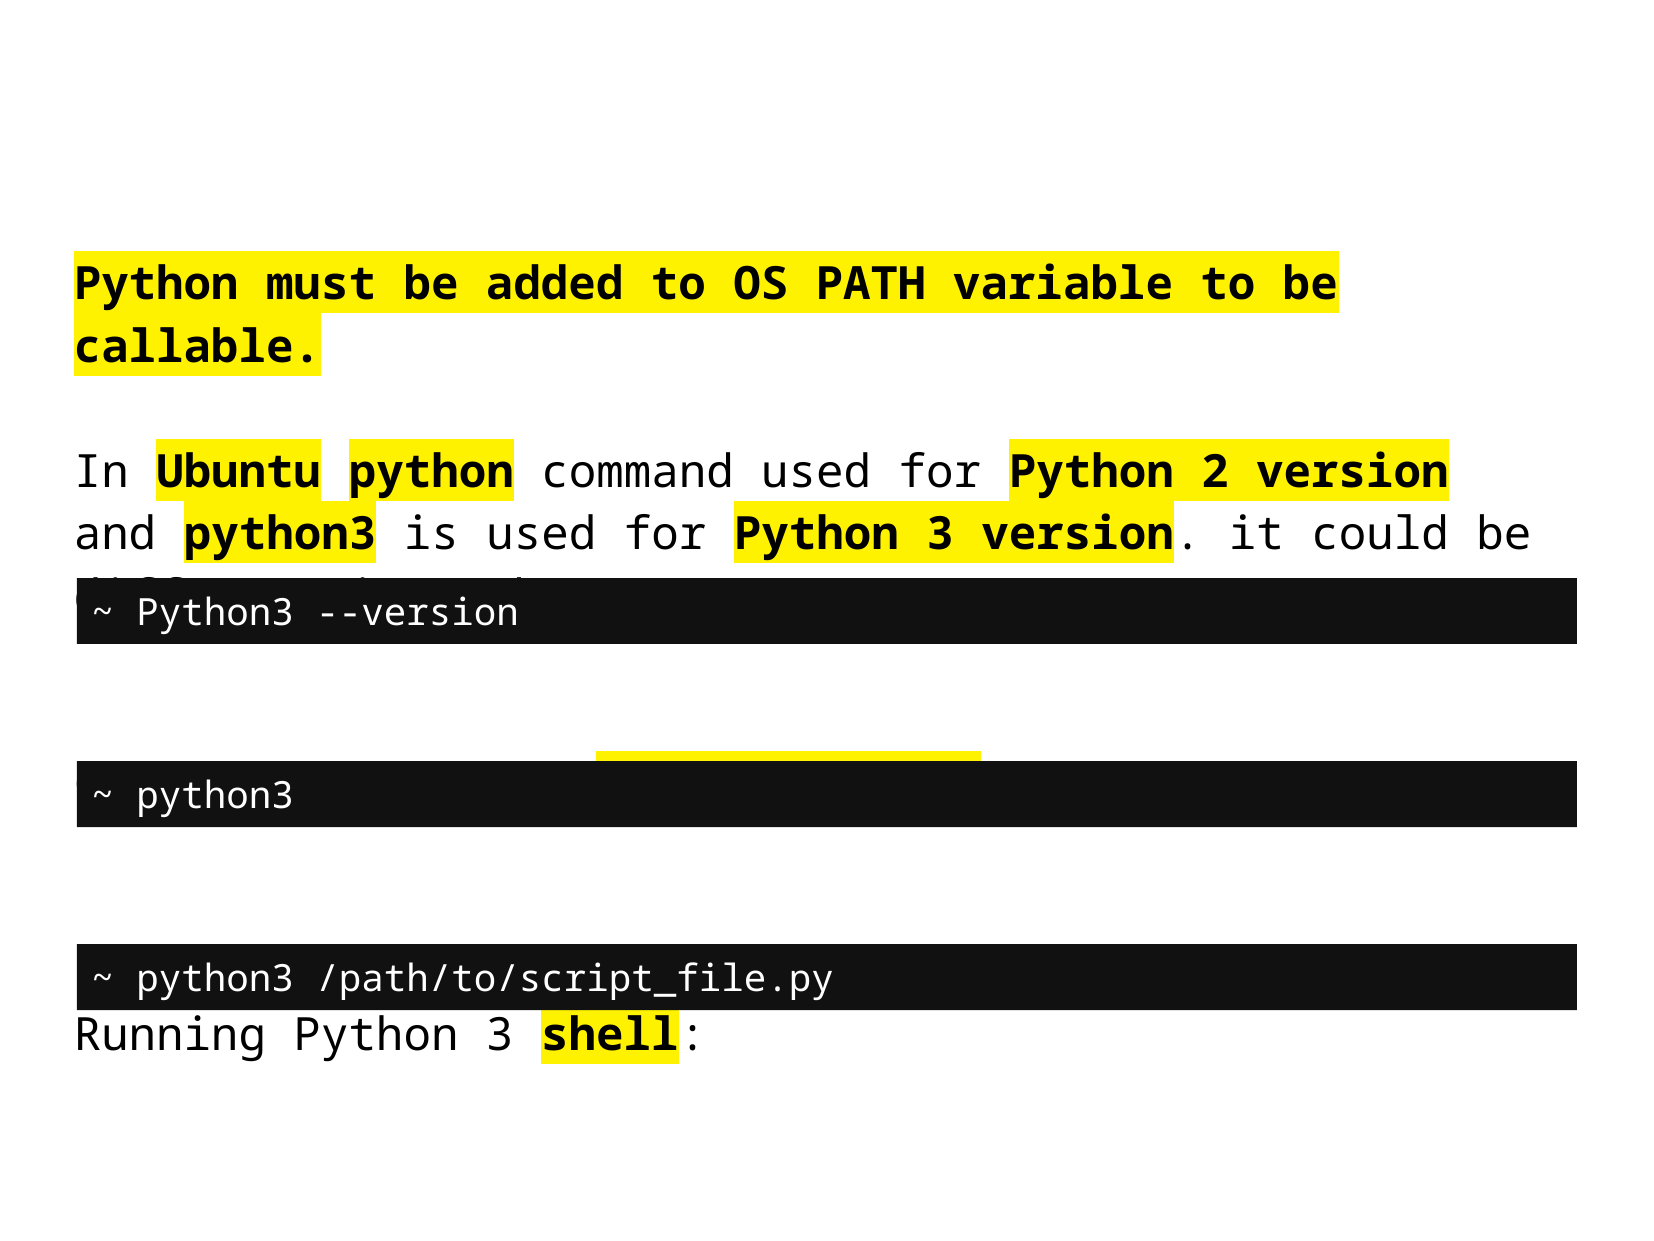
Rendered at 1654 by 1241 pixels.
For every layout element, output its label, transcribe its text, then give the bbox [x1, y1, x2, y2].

text_box ~ Python3 --version [76, 578, 1577, 631]
text_box ~ python3 /path/to/script_file.py [76, 944, 1577, 997]
text_box ~ python3 [76, 761, 1577, 814]
text_box Python must be added to OS PATH variable to be callable. In Ubuntu python command used for Python 2 version and python3 is used for Python 3 version. it could be different in each OS Checking installed Python version Running Python 3 shell: Running Python 3 script: [59, 243, 1560, 945]
